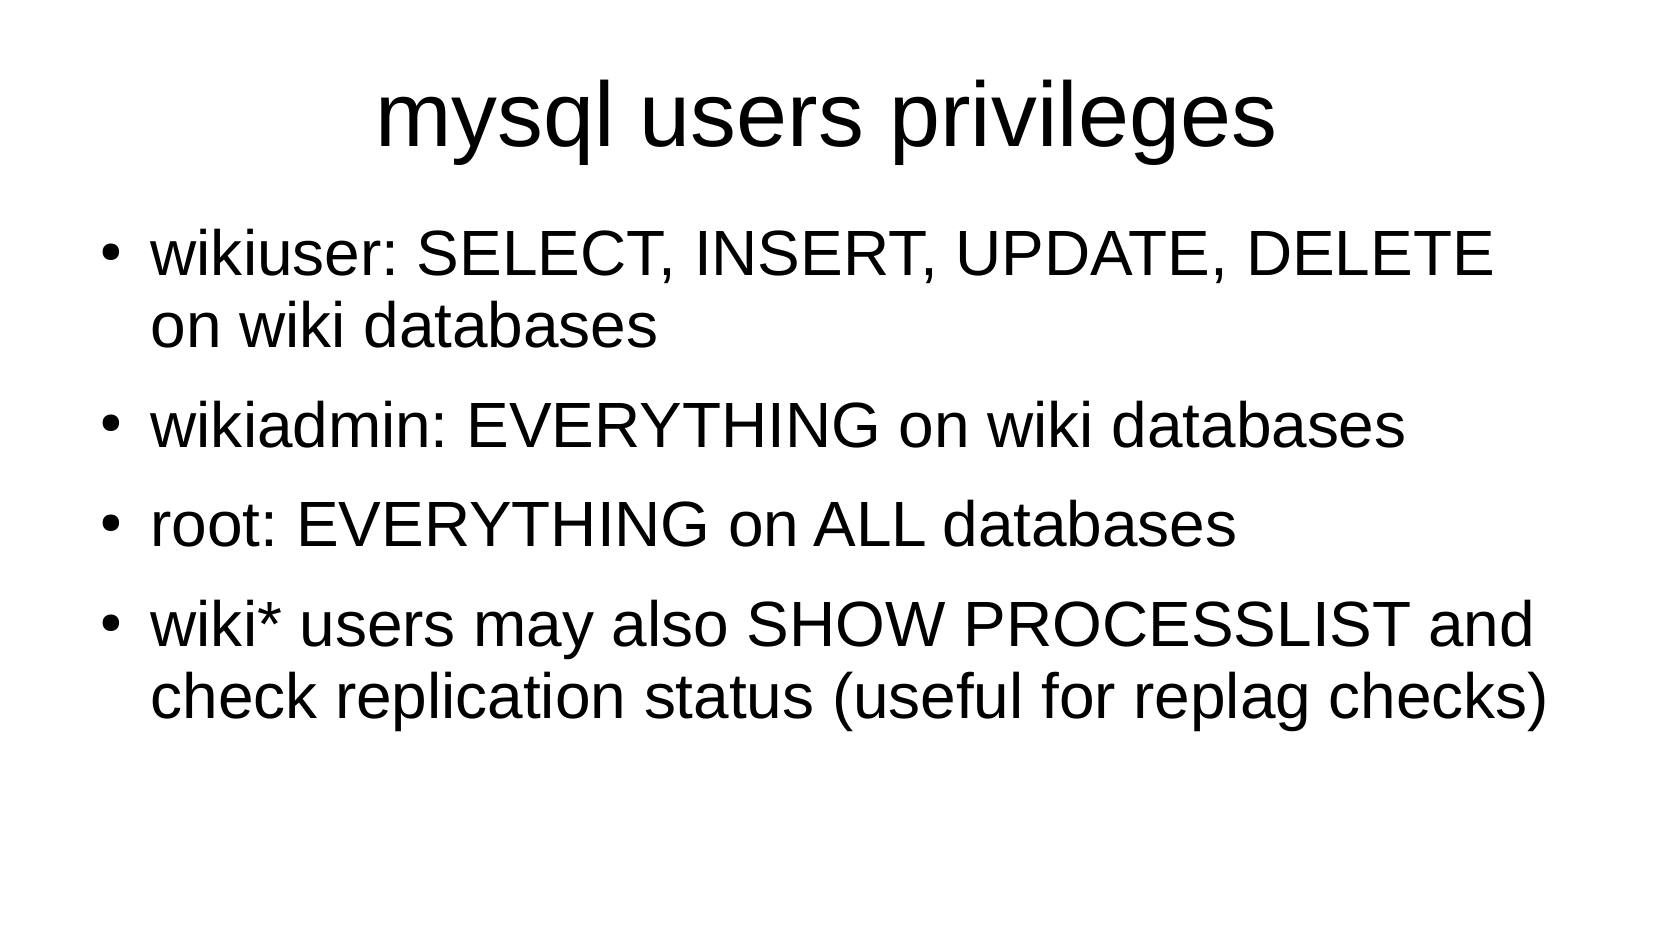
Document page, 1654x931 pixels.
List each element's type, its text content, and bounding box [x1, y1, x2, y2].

title mysql users privileges [82, 37, 1571, 193]
list wikiuser: SELECT, INSERT, UPDATE, DELETE on wiki databases wikiadmin: EVERYTHING on wiki databases root: EVERYTHING on ALL databases wiki* users may also SHOW PROCESSLIST and check replication status (useful for replag checks) [82, 217, 1571, 758]
